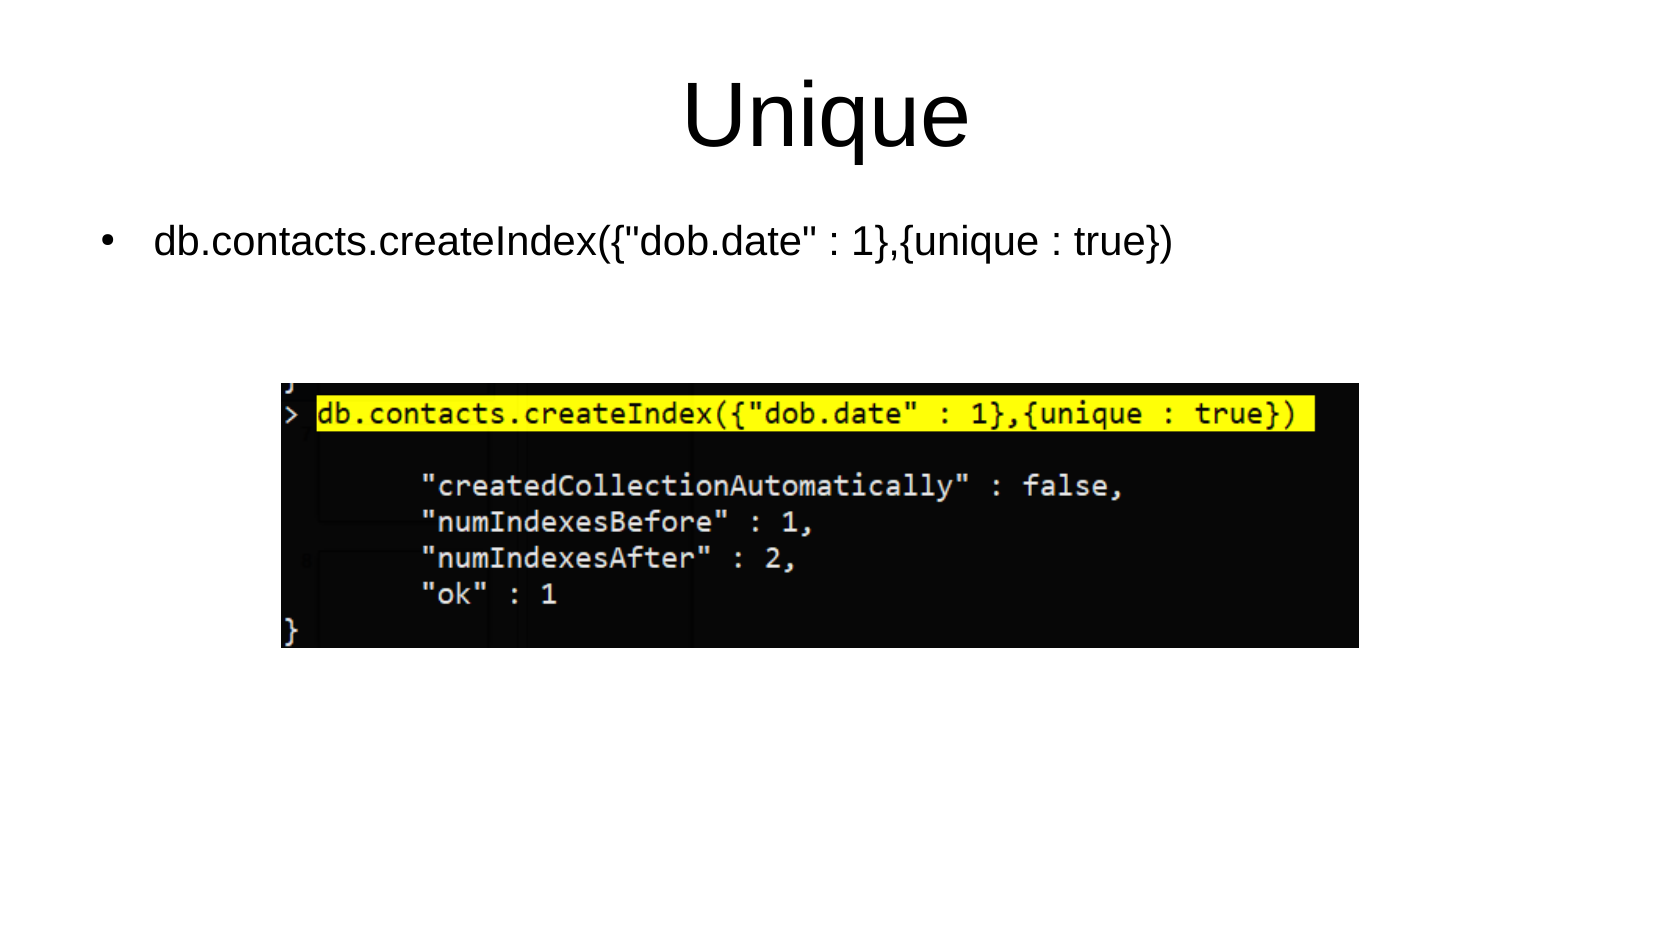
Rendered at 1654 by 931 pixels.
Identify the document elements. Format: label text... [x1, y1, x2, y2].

list db.contacts.createIndex({"dob.date" : 1},{unique : true}) [82, 217, 1571, 758]
title Unique [82, 37, 1571, 193]
picture [281, 383, 1359, 648]
